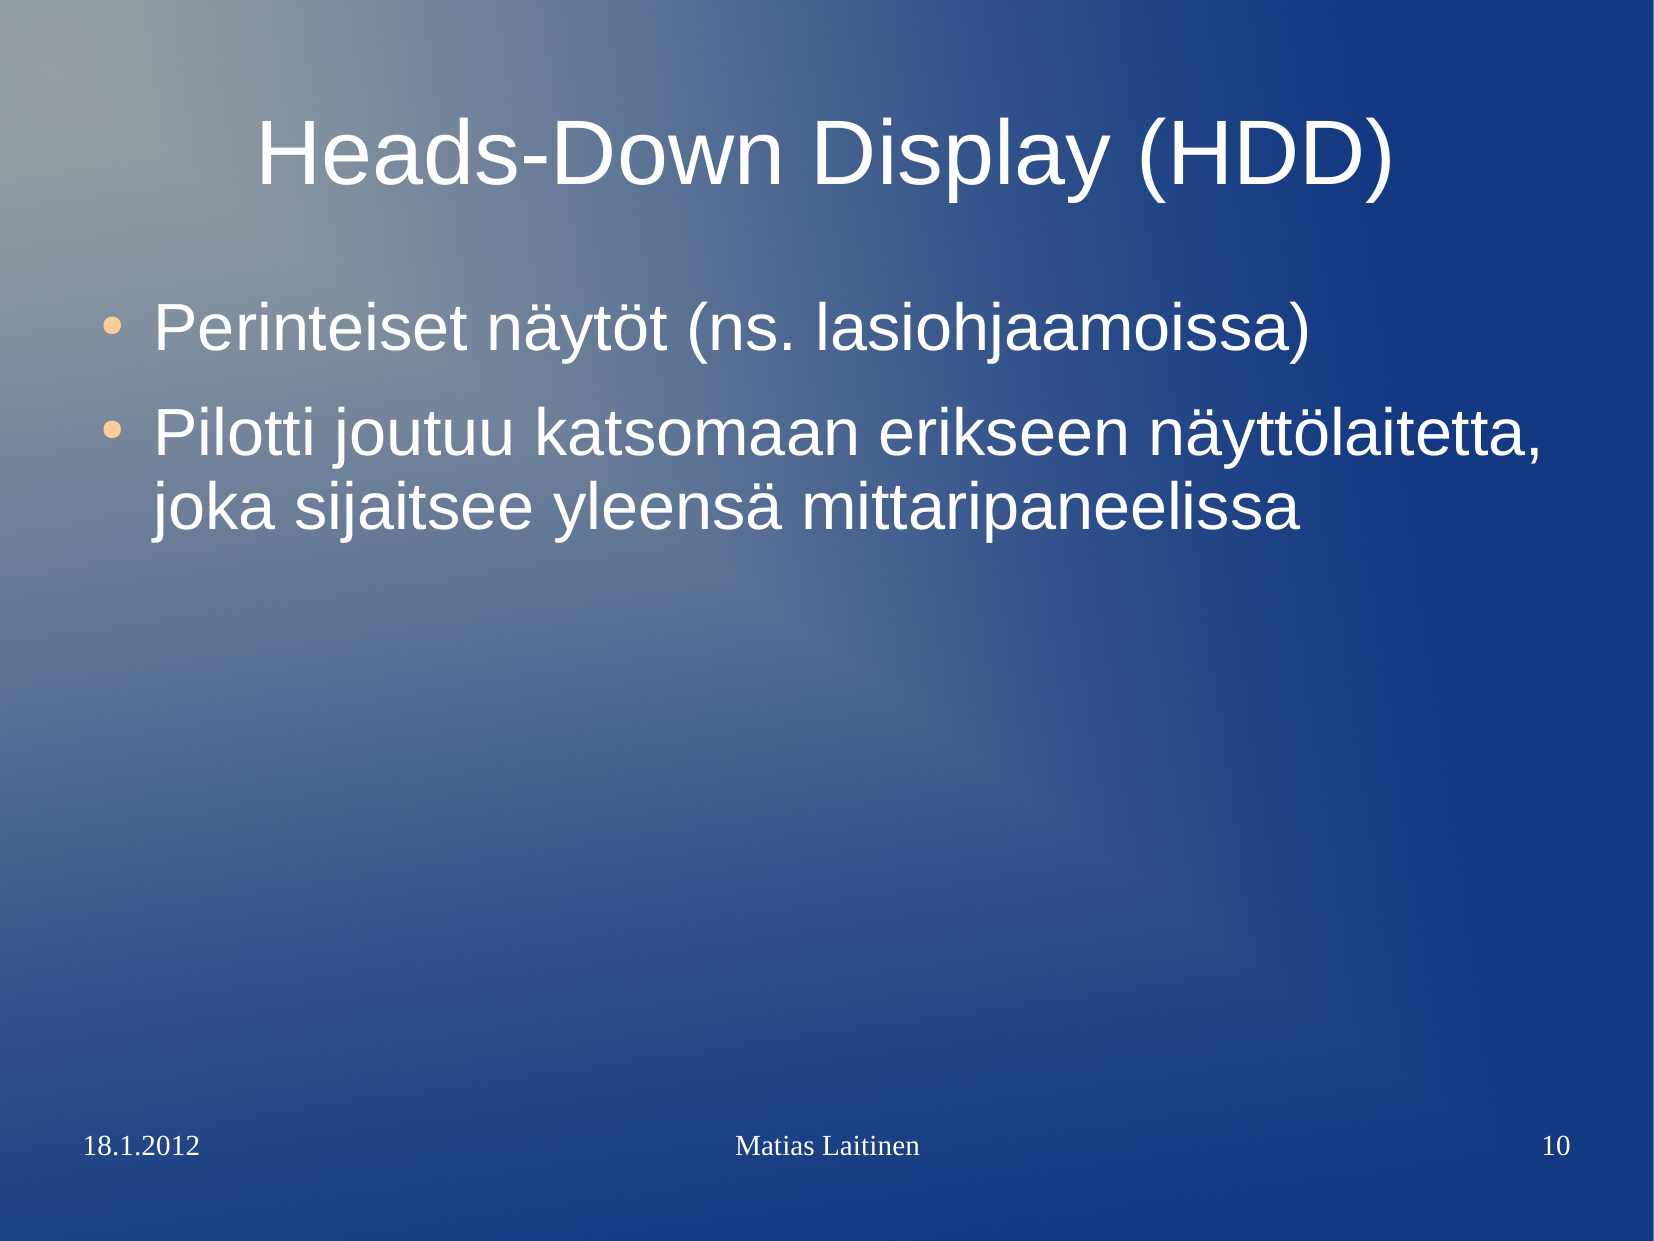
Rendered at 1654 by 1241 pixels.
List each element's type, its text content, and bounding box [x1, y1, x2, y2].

picture [0, 0, 1654, 1241]
list Perinteiset näytöt (ns. lasiohjaamoissa) Pilotti joutuu katsomaan erikseen näyttölaitetta, joka sijaitsee yleensä mittaripaneelissa [82, 290, 1571, 1109]
title Heads-Down Display (HDD) [82, 49, 1571, 257]
